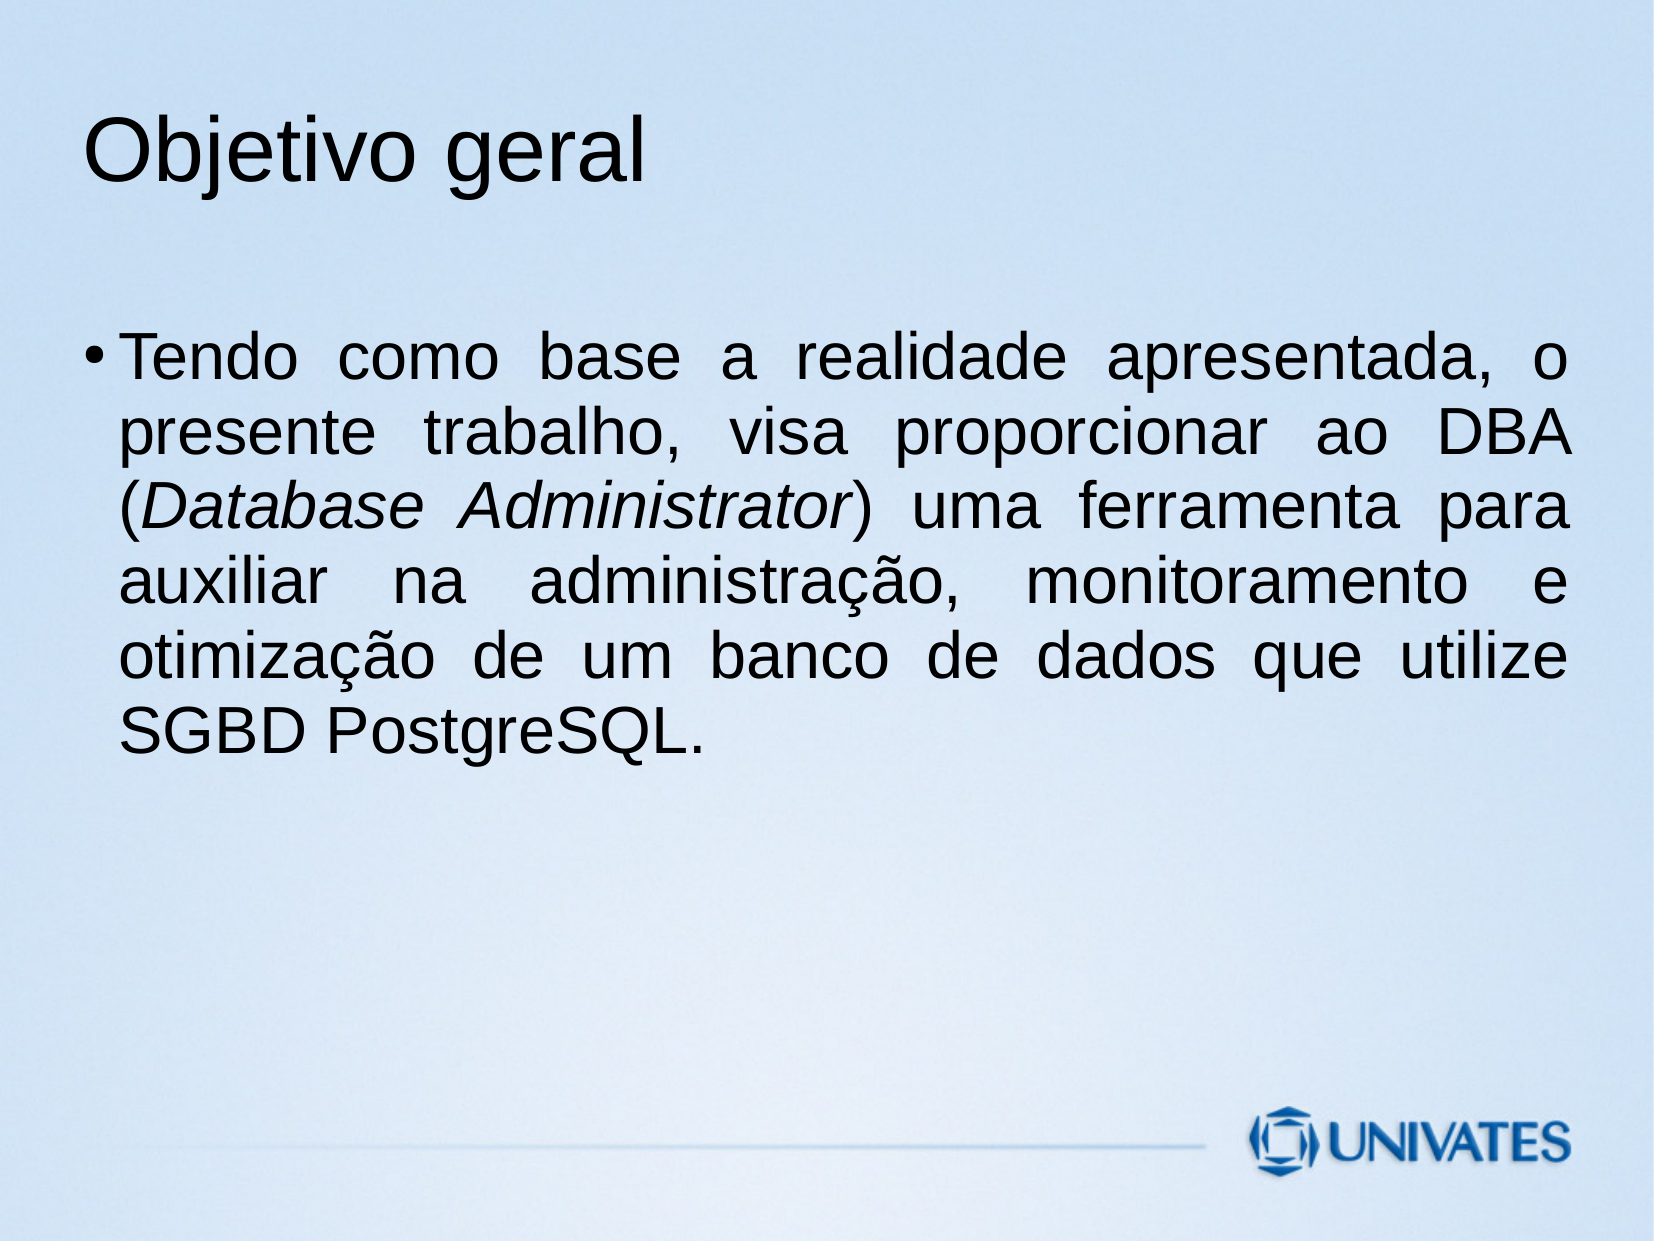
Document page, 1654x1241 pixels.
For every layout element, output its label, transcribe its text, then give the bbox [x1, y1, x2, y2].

picture [0, 0, 1654, 1241]
title Objetivo geral [82, 49, 1571, 257]
subtitle Tendo como base a realidade apresentada, o presente trabalho, visa proporcionar ao DBA (Database Administrator) uma ferramenta para auxiliar na administração, monitoramento e otimização de um banco de dados que utilize SGBD PostgreSQL. [82, 318, 1571, 1039]
